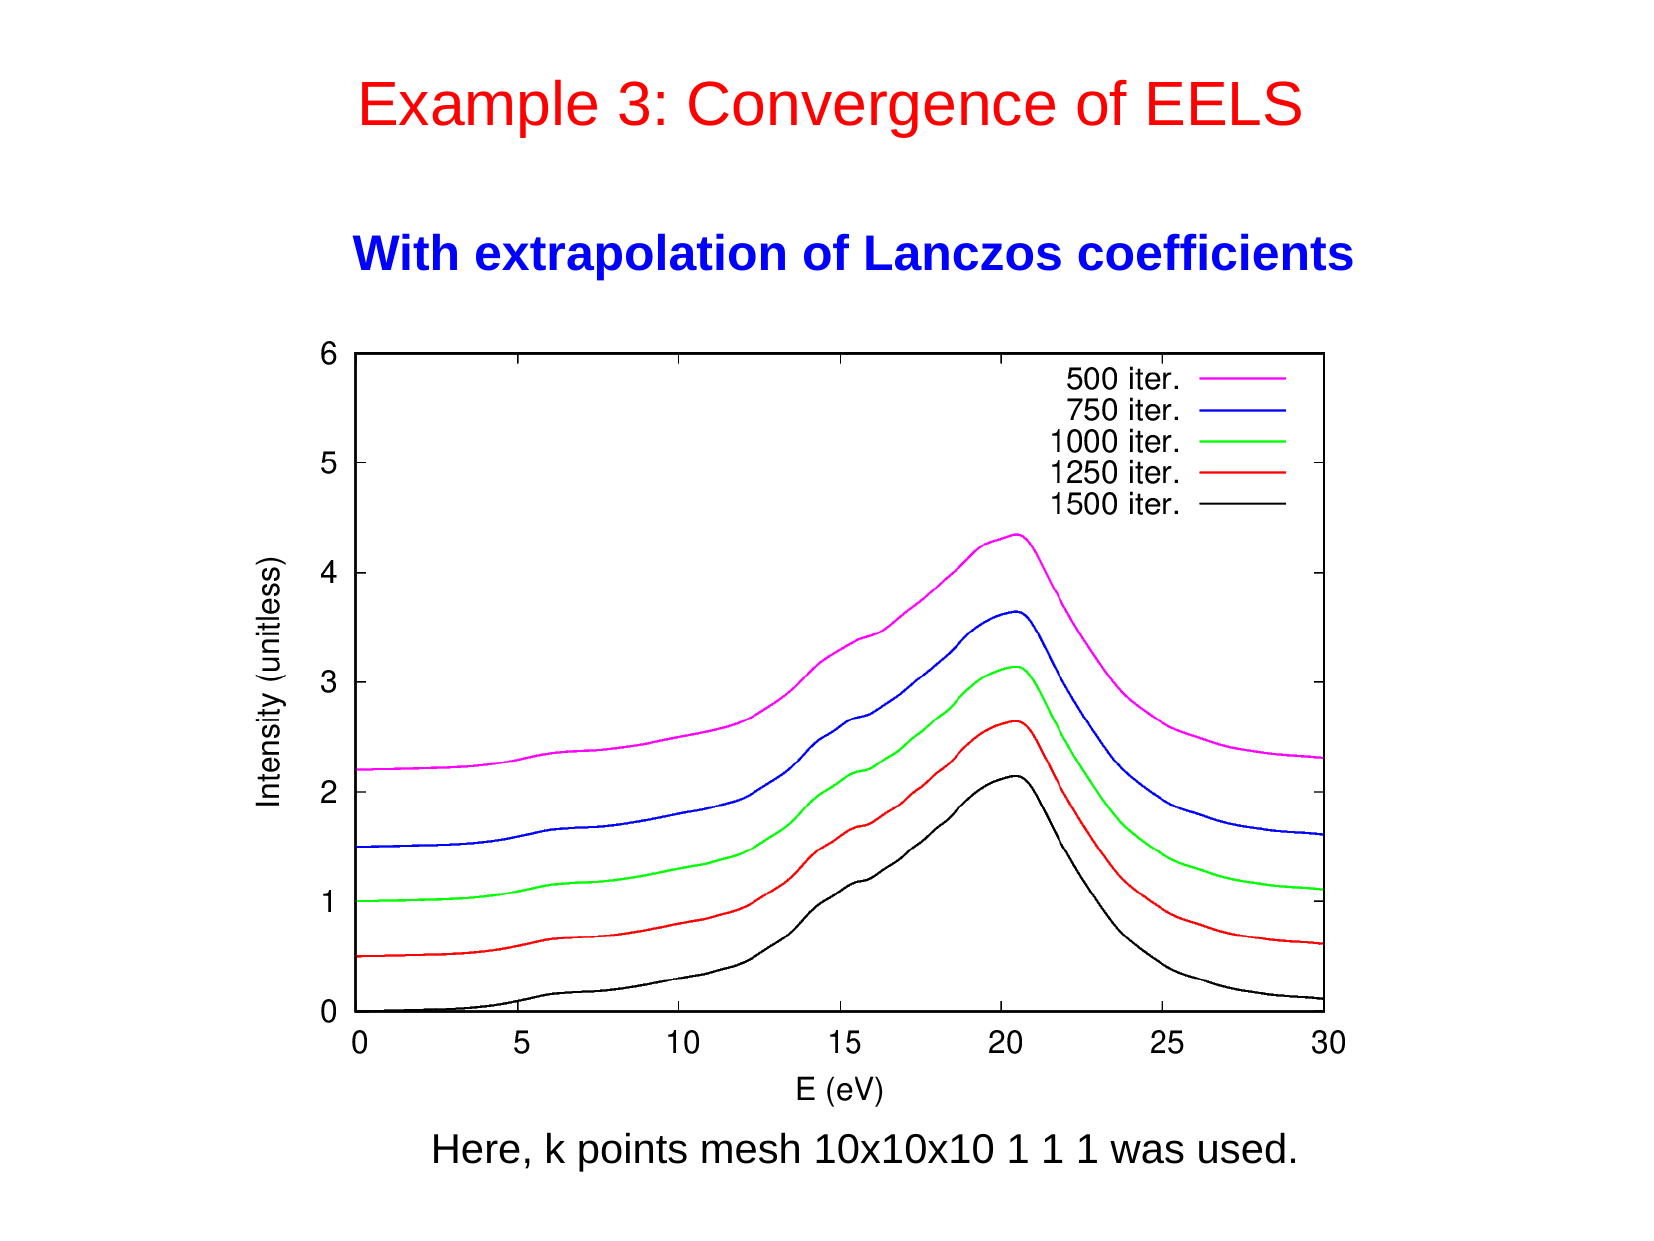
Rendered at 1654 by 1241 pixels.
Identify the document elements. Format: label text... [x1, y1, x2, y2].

title Example 3: Convergence of EELS [84, 33, 1573, 175]
picture [243, 329, 1366, 1110]
list With extrapolation of Lanczos coefficients [281, 225, 1498, 331]
list Here, k points mesh 10x10x10 1 1 1 was used. [360, 1125, 1489, 1241]
